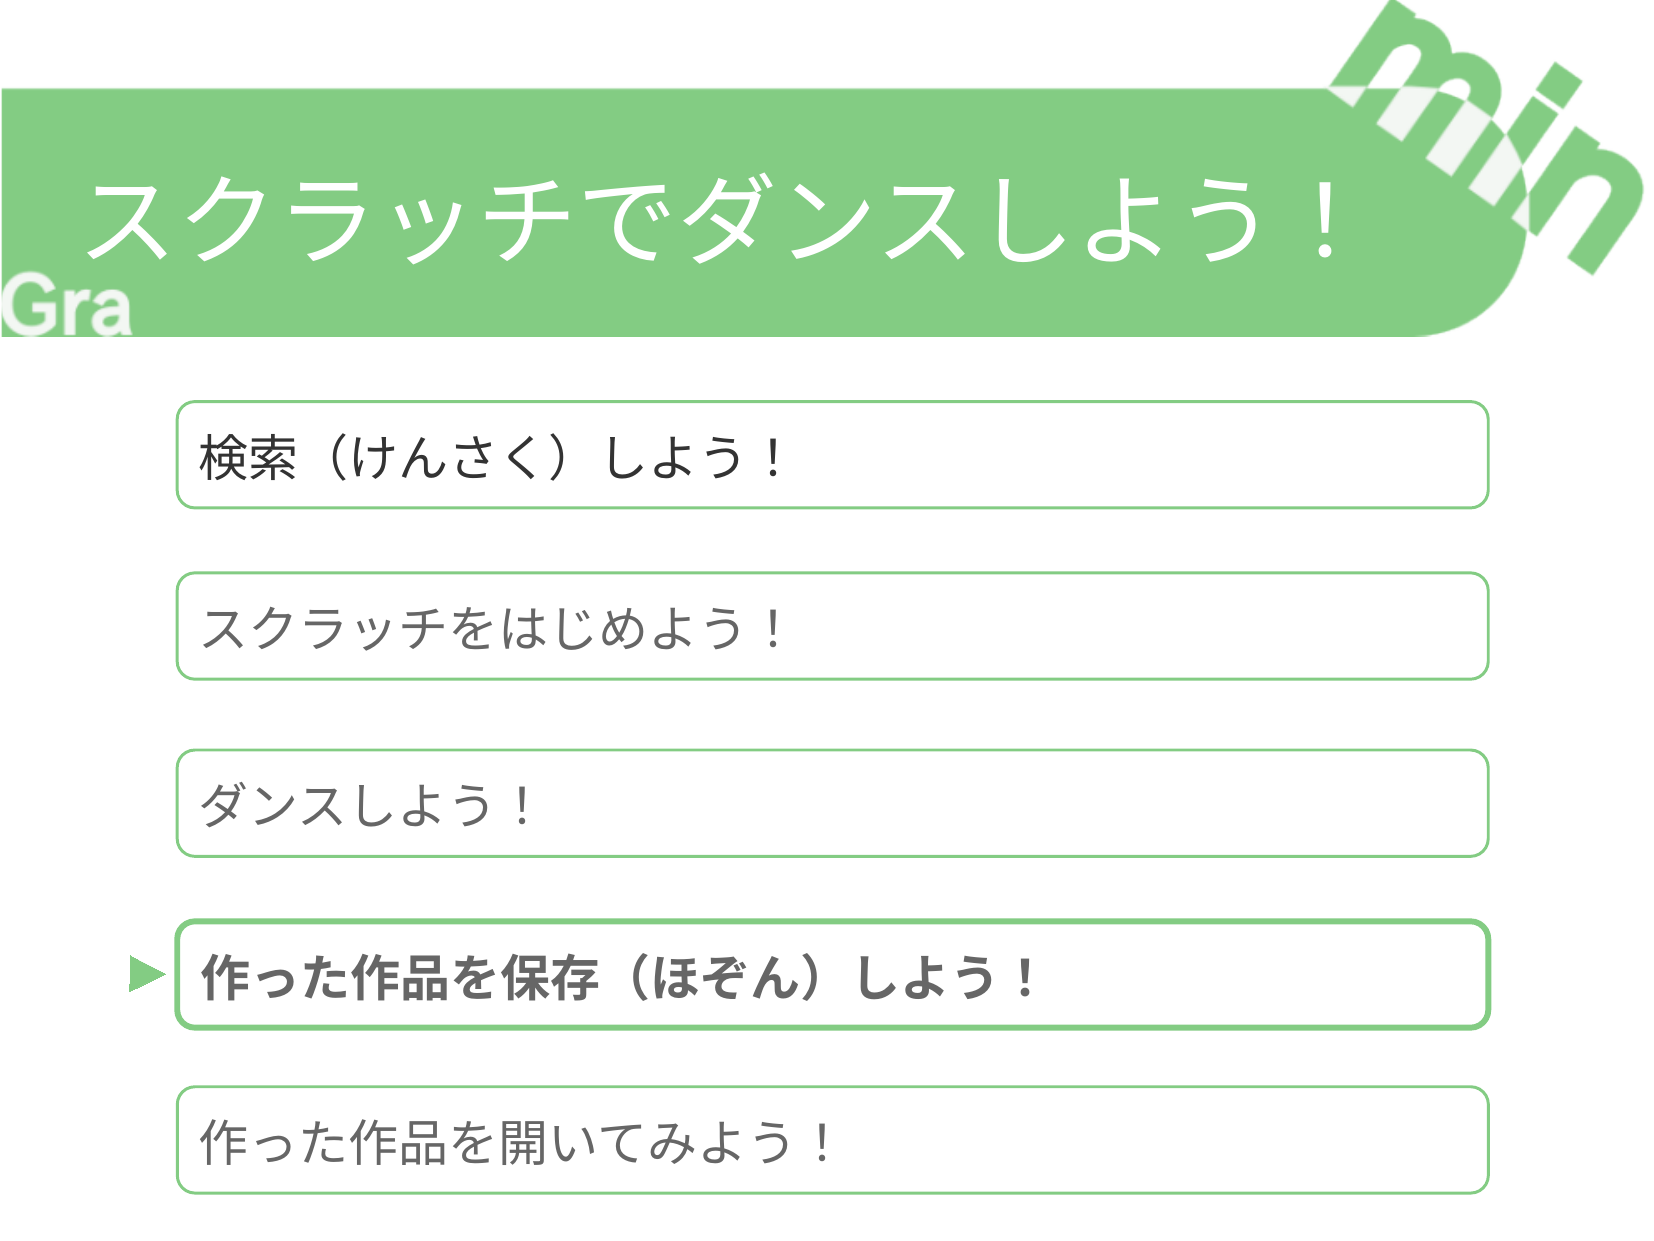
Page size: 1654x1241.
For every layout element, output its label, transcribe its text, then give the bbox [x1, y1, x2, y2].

picture [1, 0, 1654, 337]
text_box 検索（けんさく）しよう！ [177, 401, 1489, 508]
text_box [129, 955, 166, 992]
title スクラッチでダンスしよう！ [5, 143, 1447, 284]
text_box 作った作品を開いてみよう！ [177, 1086, 1489, 1194]
text_box 作った作品を保存（ほぞん）しよう！ [177, 921, 1489, 1028]
text_box ダンスしよう！ [177, 750, 1489, 857]
text_box スクラッチをはじめよう！ [177, 572, 1489, 680]
